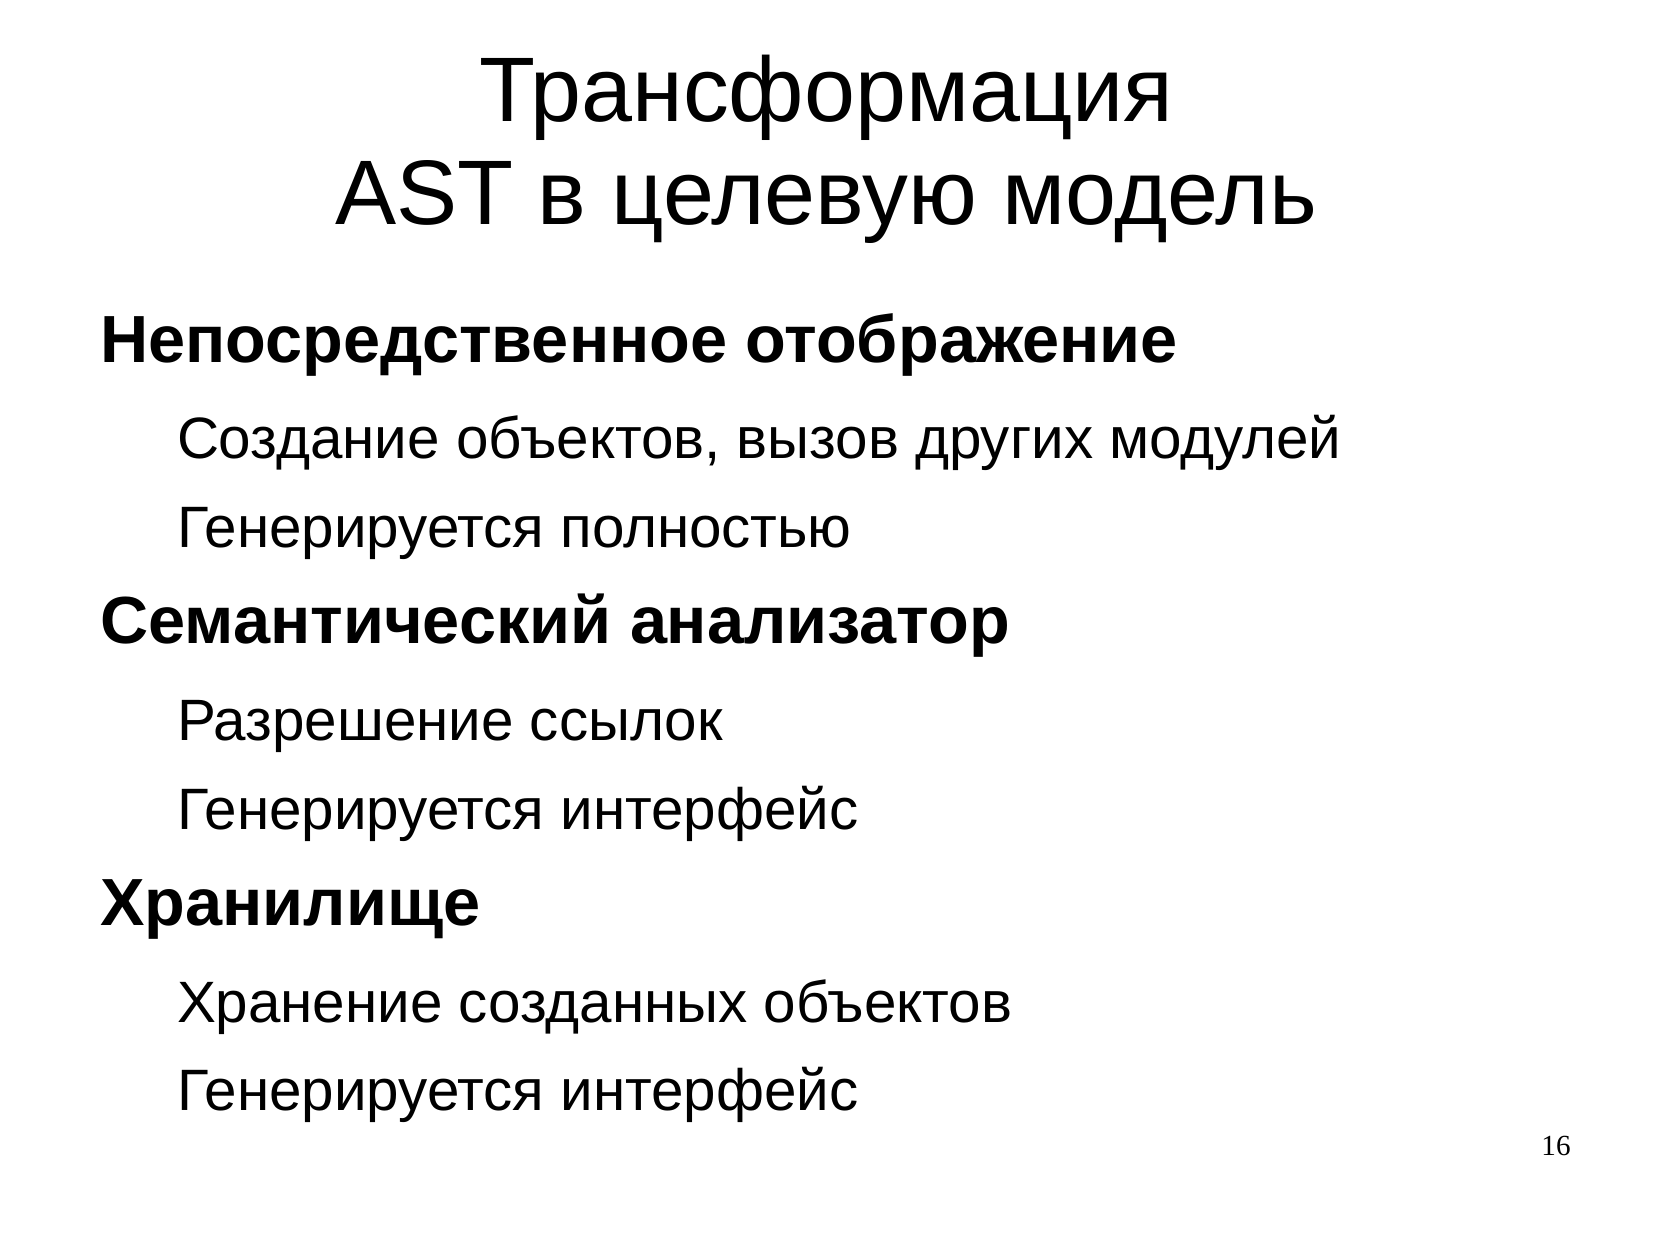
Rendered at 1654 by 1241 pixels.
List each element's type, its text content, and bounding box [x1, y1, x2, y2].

title Трансформация AST в целевую модель [82, 38, 1571, 244]
list Непосредственное отображение Создание объектов, вызов других модулей Генерируется полностью Семантический анализатор Разрешение ссылок Генерируется интерфейс Хранилище Хранение созданных объектов Генерируется интерфейс [82, 302, 1571, 1223]
